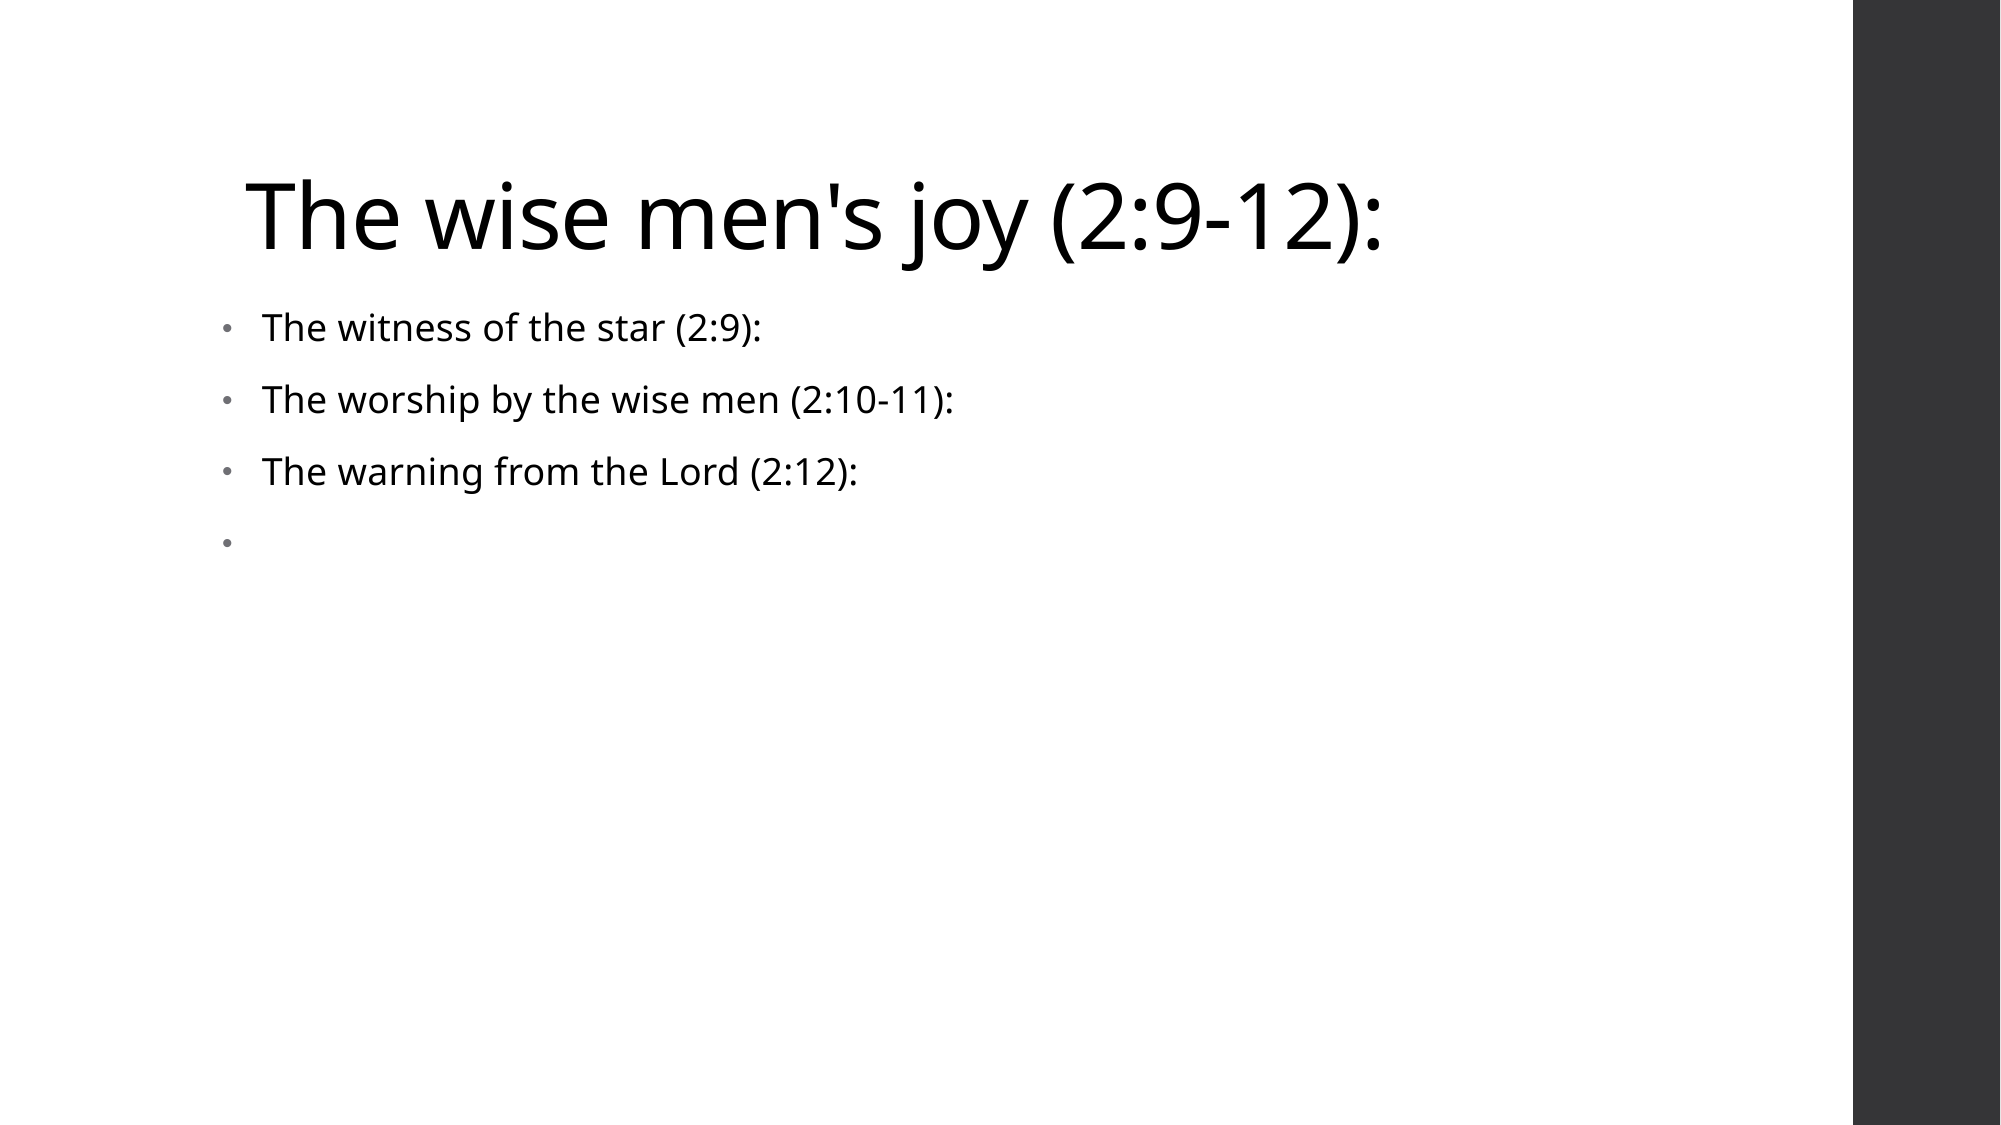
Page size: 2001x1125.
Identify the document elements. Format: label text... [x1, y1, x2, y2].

list The witness of the star (2:9): The worship by the wise men (2:10-11): The warning from the Lord (2:12): [206, 299, 1617, 1014]
title The wise men's joy (2:9-12): [206, 60, 1797, 278]
